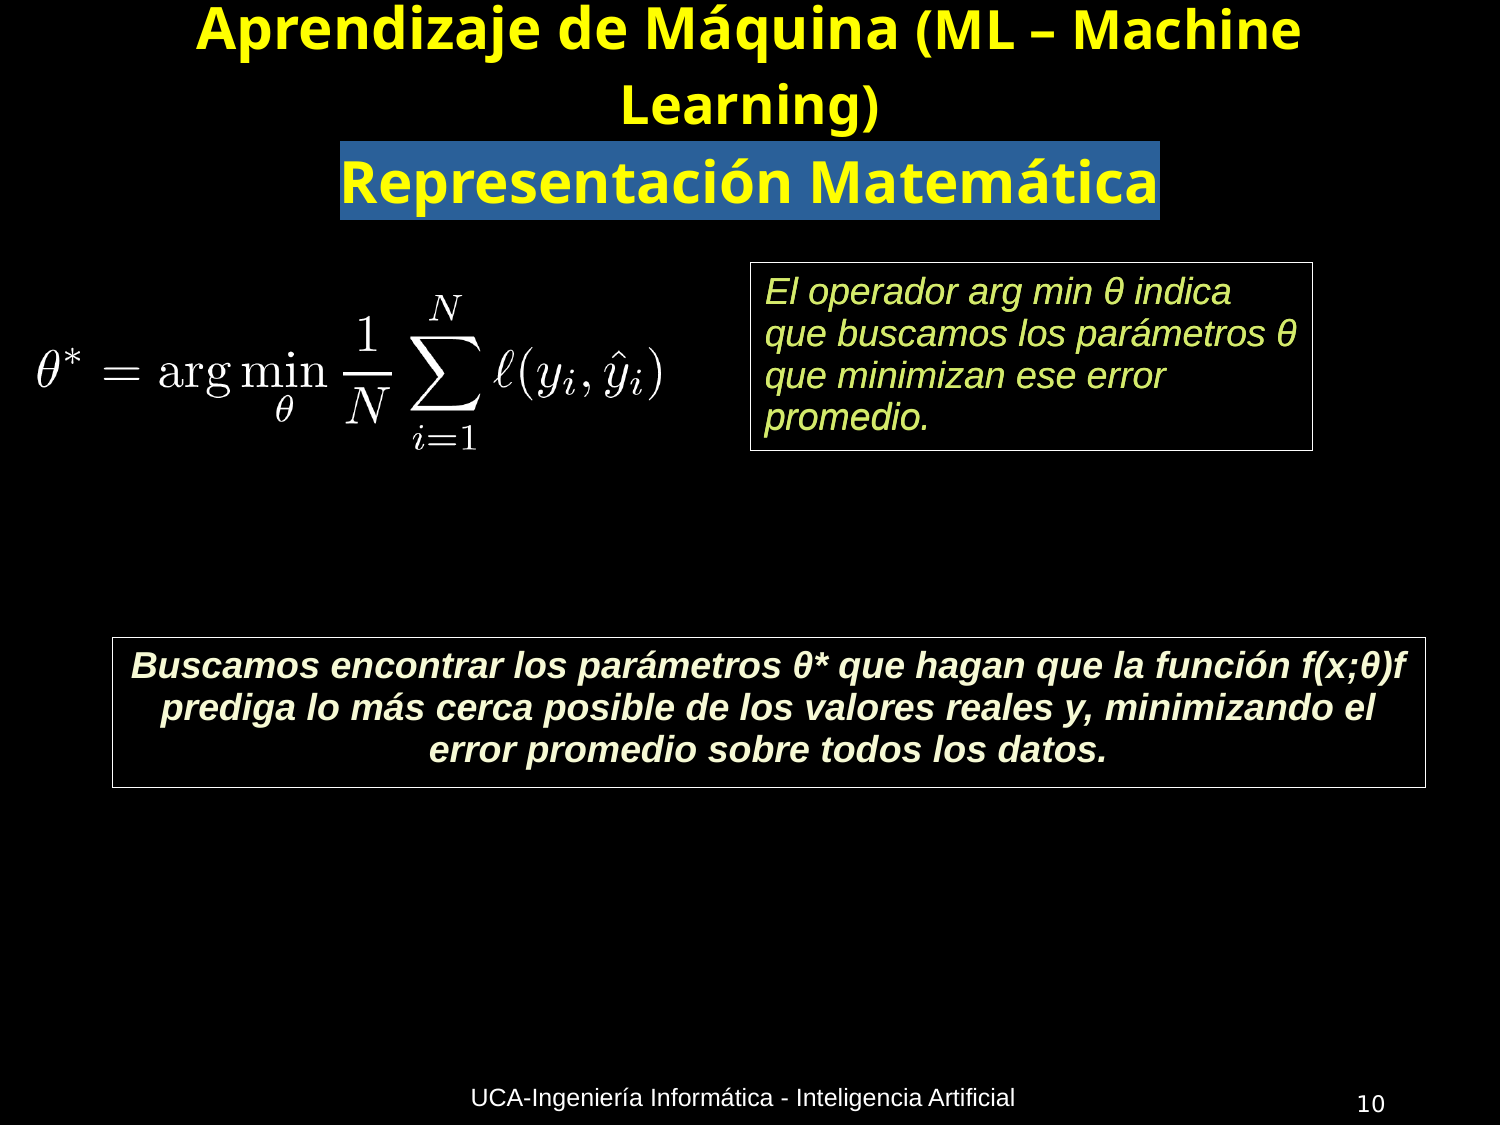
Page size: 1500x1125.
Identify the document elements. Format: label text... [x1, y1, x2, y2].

text_box El operador arg⁡ min ⁡θ​ indica que buscamos los parámetros θ que minimizan ese error promedio. [750, 262, 1313, 451]
picture [37, 290, 664, 451]
text_box Buscamos encontrar los parámetros θ* que hagan que la función f(x;θ)f prediga lo más cerca posible de los valores reales y, minimizando el error promedio sobre todos los datos. [112, 637, 1426, 788]
title Aprendizaje de Máquina (ML – Machine Learning) Representación Matemática [75, 45, 1425, 162]
